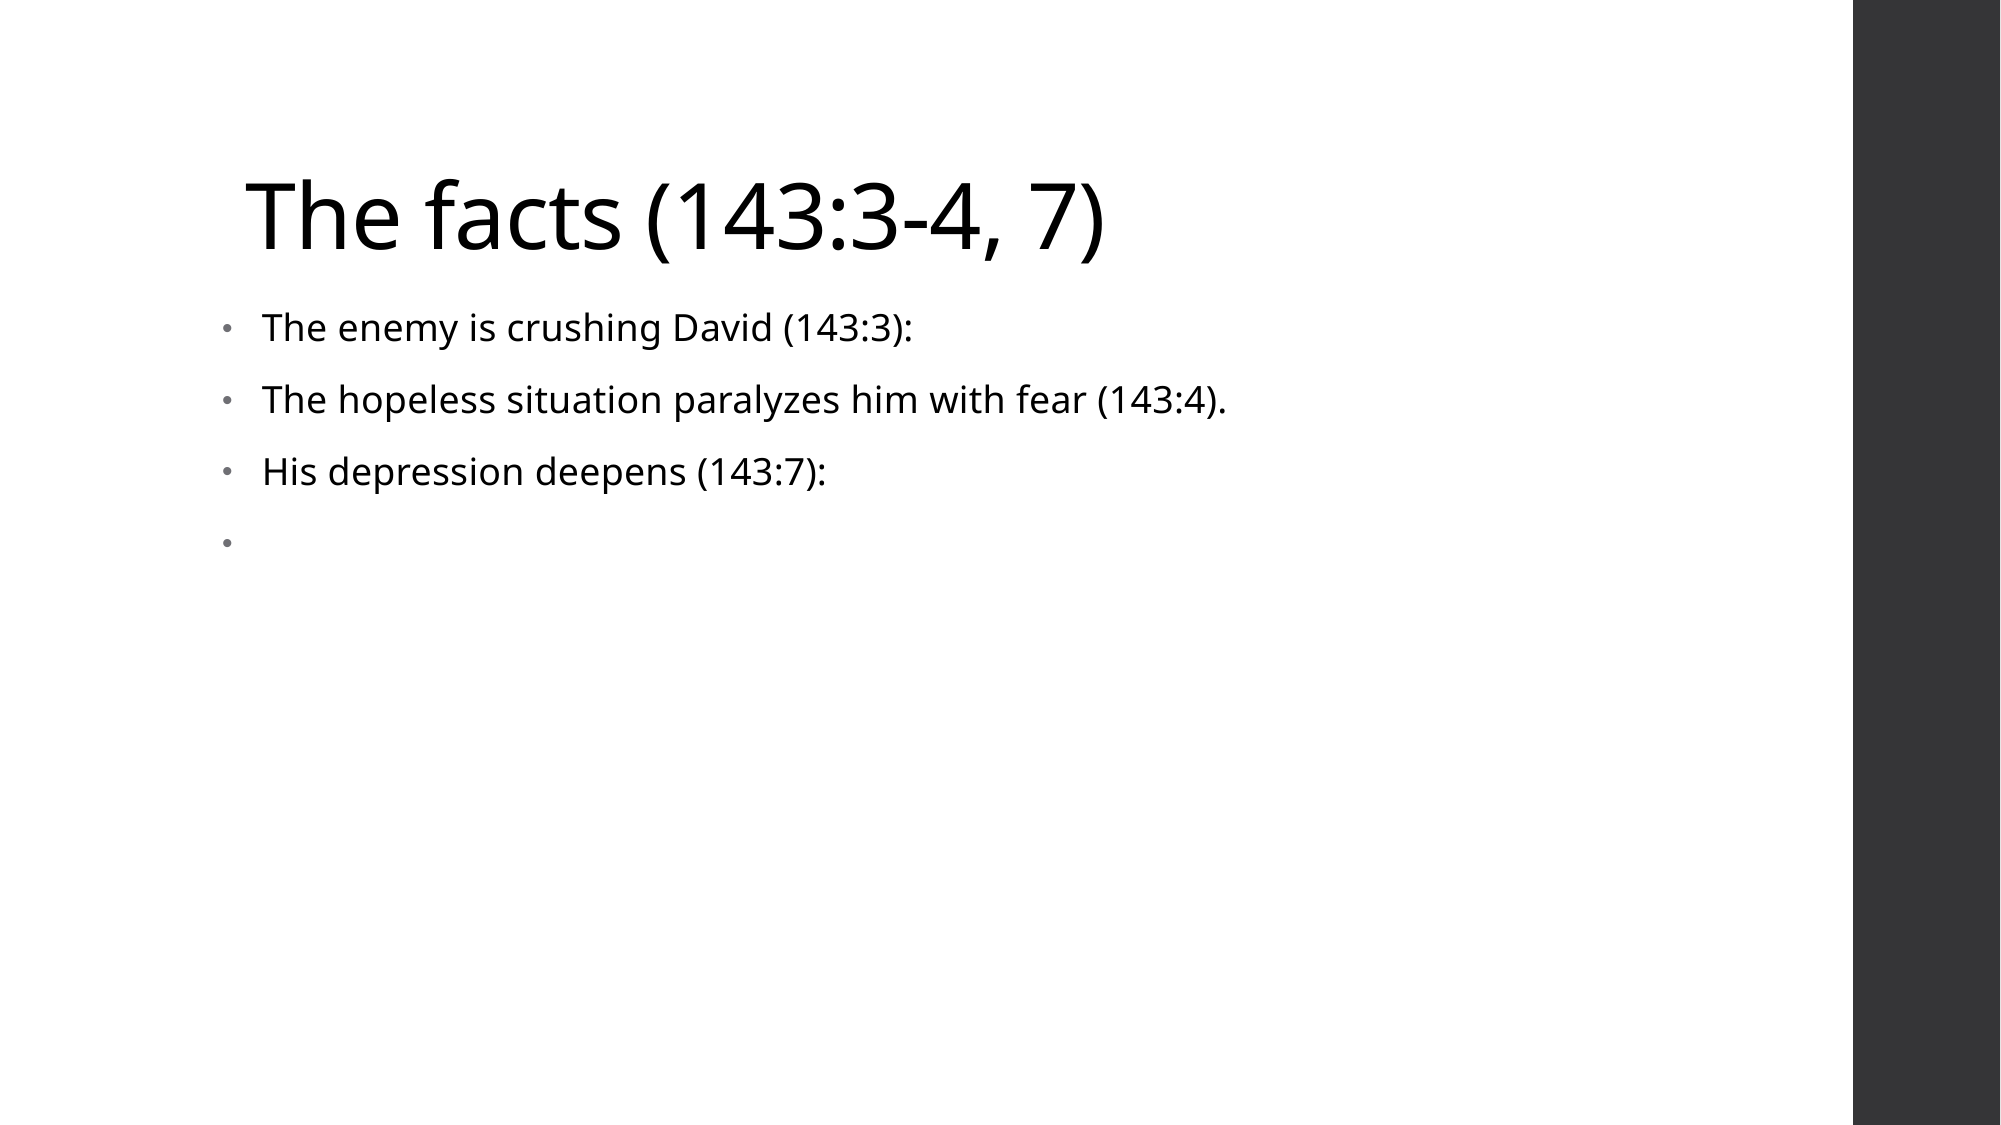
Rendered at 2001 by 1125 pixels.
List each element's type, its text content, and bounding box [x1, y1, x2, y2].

title The facts (143:3-4, 7) [206, 60, 1797, 278]
list The enemy is crushing David (143:3): The hopeless situation paralyzes him with fear (143:4). His depression deepens (143:7): [206, 299, 1617, 1014]
